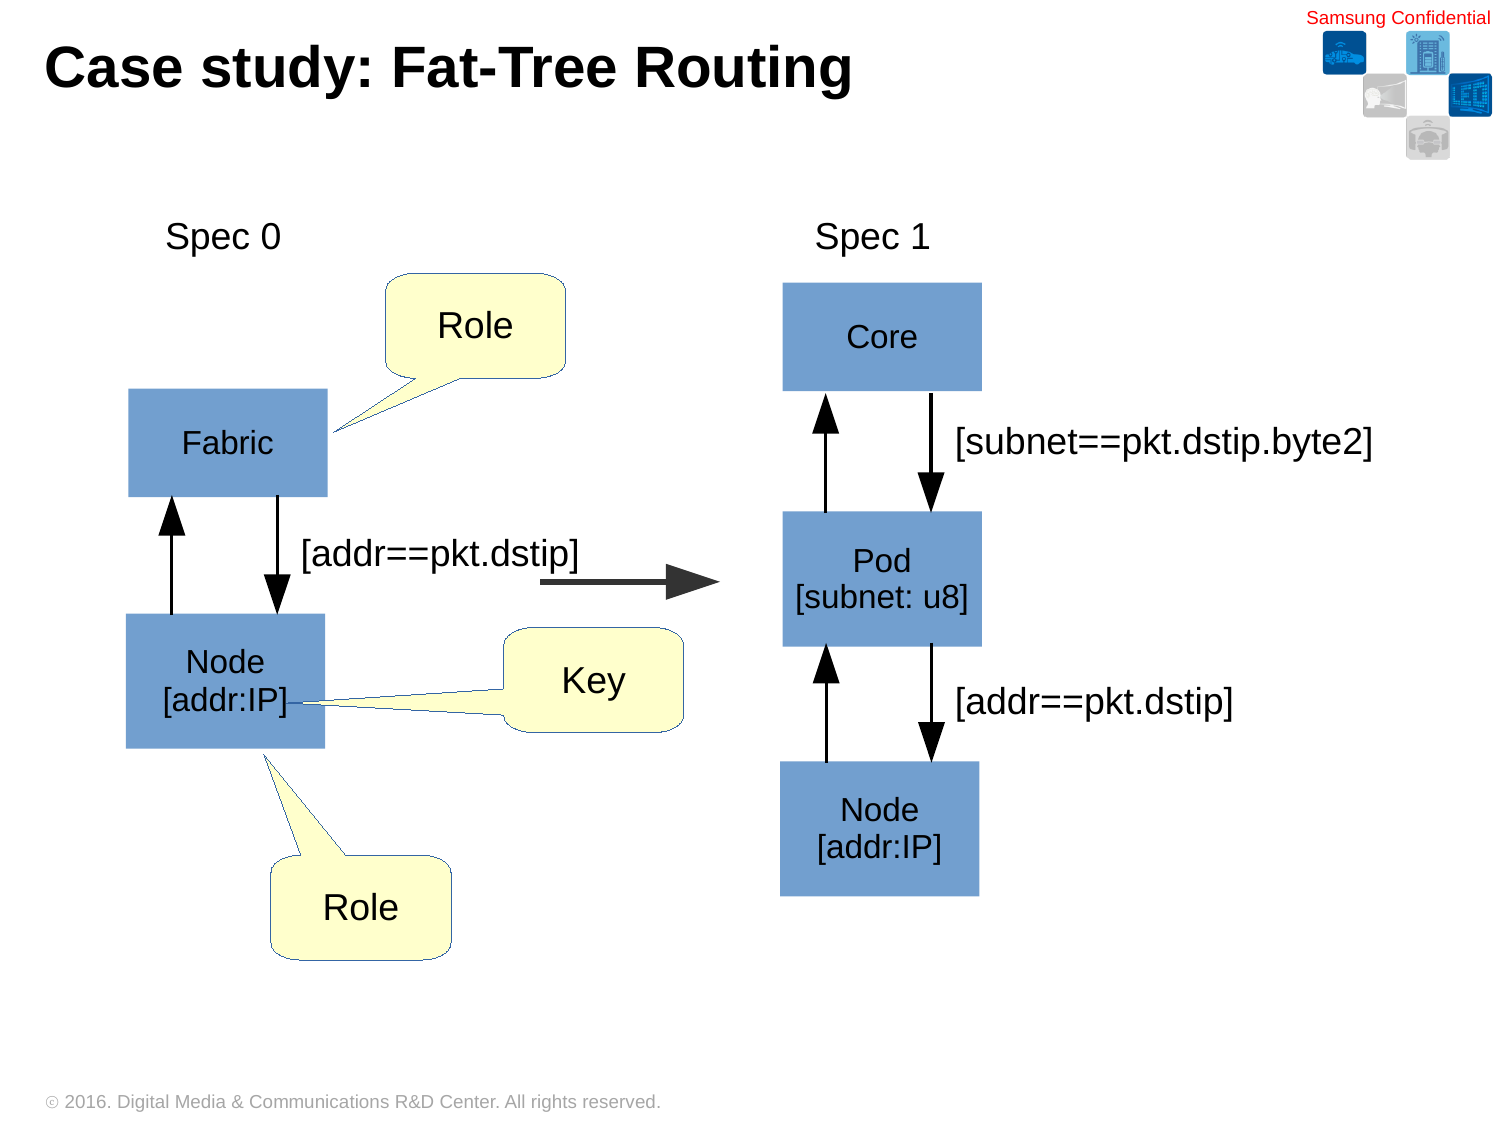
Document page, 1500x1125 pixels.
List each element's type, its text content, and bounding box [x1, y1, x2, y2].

text_box Core [782, 282, 982, 392]
text_box Role [263, 754, 452, 961]
text_box Fabric [128, 388, 328, 498]
text_box [addr==pkt.dstip] [940, 672, 1250, 730]
title Case study: Fat-Tree Routing [29, 20, 1380, 108]
text_box Spec 1 [799, 208, 947, 266]
text_box Spec 0 [150, 208, 297, 266]
text_box Node [addr:IP] [125, 613, 326, 749]
text_box Role [333, 273, 566, 433]
text_box Key [286, 627, 684, 733]
text_box [addr==pkt.dstip] [285, 525, 595, 582]
text_box Pod [subnet: u8] [782, 511, 982, 647]
text_box Node [addr:IP] [780, 761, 980, 897]
text_box [subnet==pkt.dstip.byte2] [940, 413, 1389, 470]
picture [1321, 30, 1493, 160]
